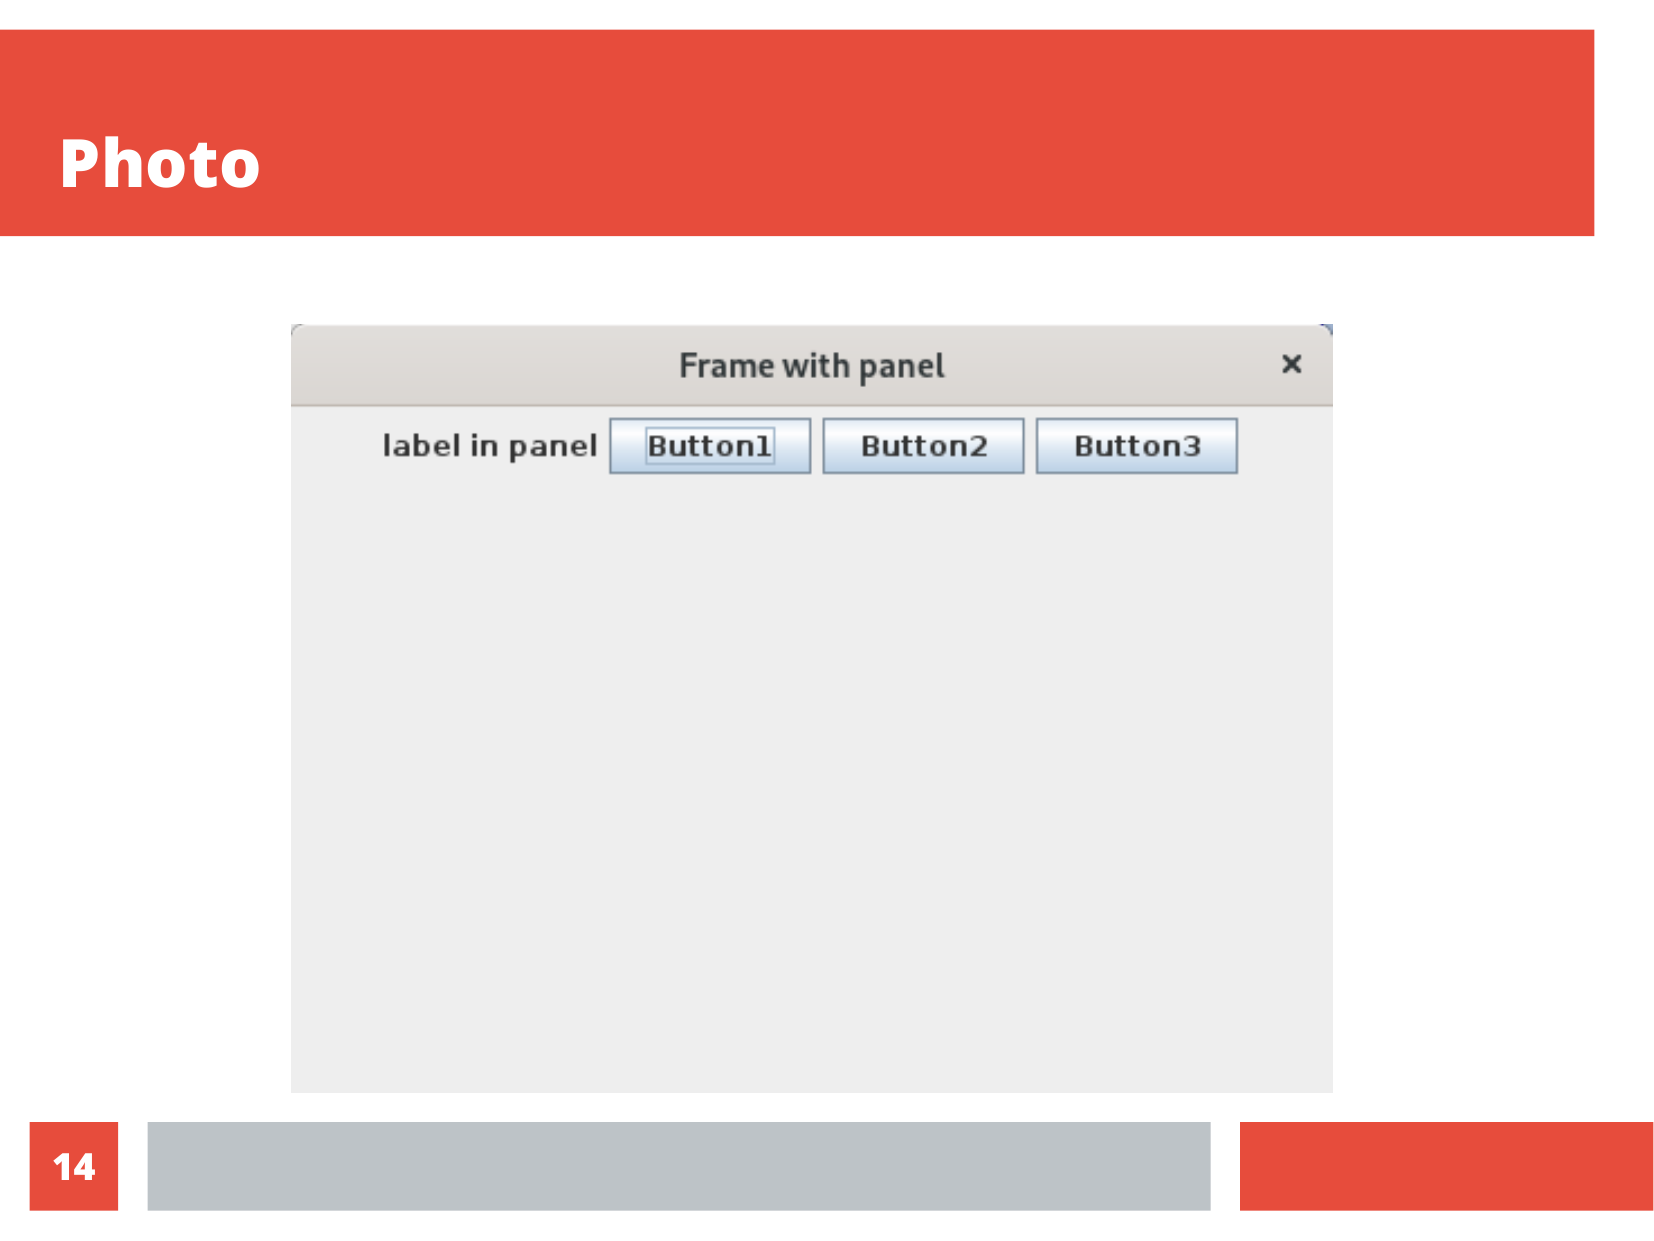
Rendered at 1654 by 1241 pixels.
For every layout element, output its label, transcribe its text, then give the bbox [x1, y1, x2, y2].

title Photo [59, 59, 1595, 207]
picture [291, 324, 1333, 1093]
